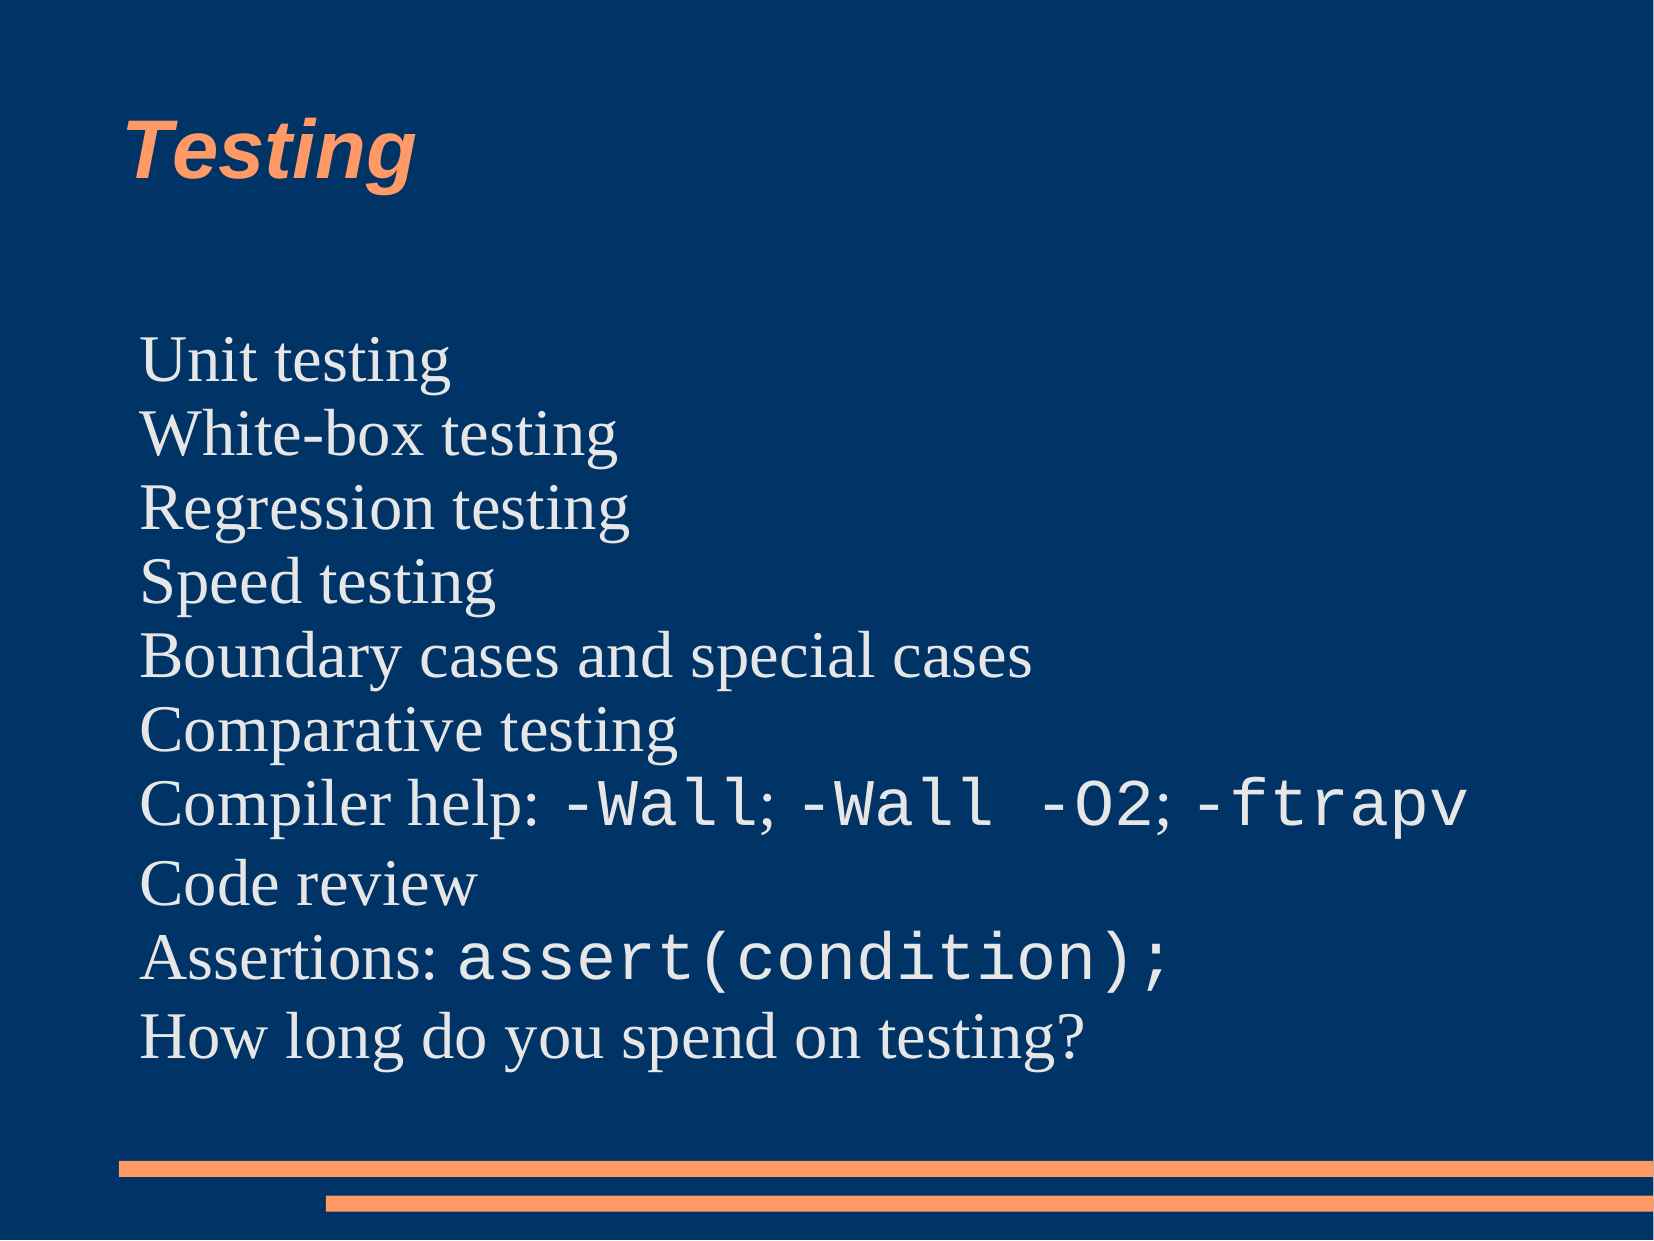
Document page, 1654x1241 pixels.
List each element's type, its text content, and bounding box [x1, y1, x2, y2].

list Unit testing White-box testing Regression testing Speed testing Boundary cases and special cases Comparative testing Compiler help: -Wall; -Wall -O2; -ftrapv Code review Assertions: assert(condition); How long do you spend on testing? [121, 322, 1561, 1118]
title Testing [121, 53, 1534, 247]
